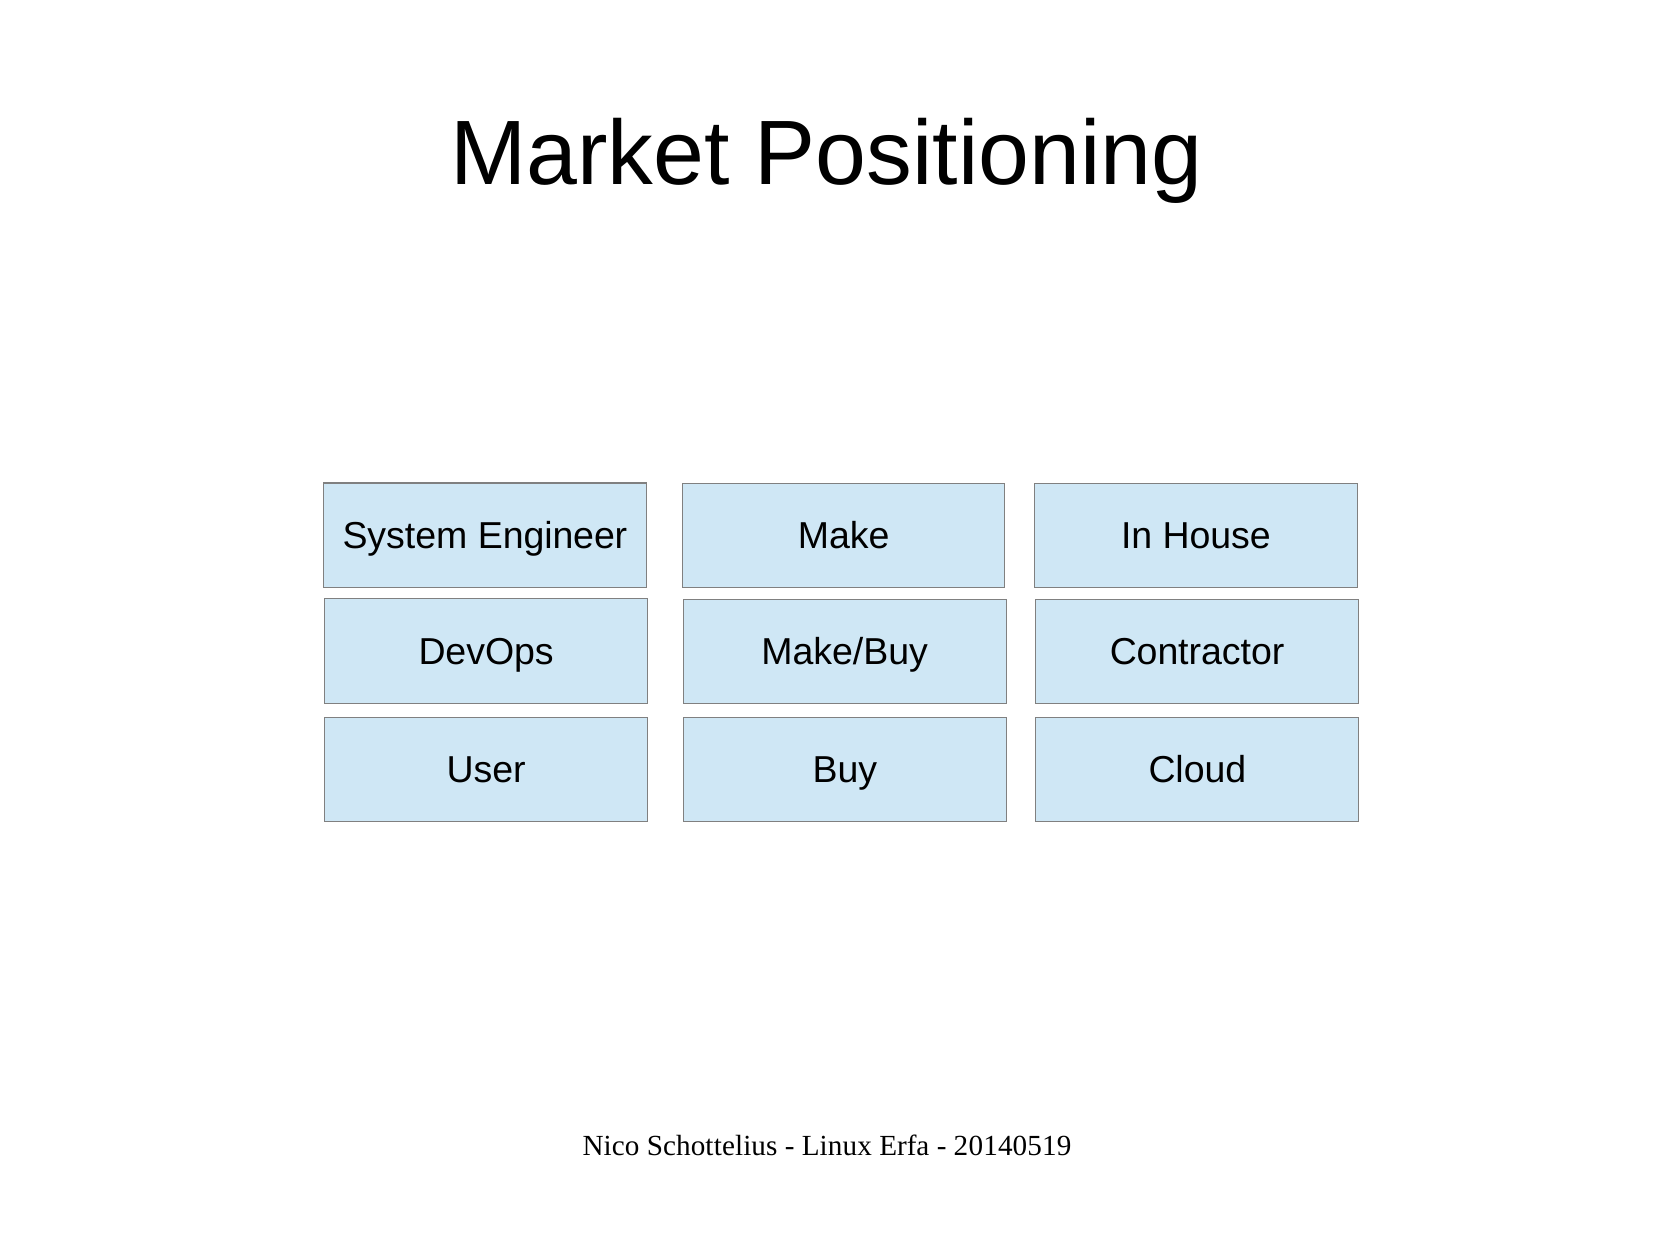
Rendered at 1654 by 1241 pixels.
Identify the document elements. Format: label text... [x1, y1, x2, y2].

text_box DevOps [324, 598, 648, 704]
text_box System Engineer [323, 483, 647, 588]
text_box User [324, 717, 648, 822]
text_box Make [682, 483, 1005, 588]
text_box Make/Buy [683, 599, 1007, 704]
text_box Buy [683, 717, 1007, 822]
text_box In House [1034, 483, 1358, 588]
title Market Positioning [82, 49, 1571, 257]
text_box Cloud [1035, 717, 1359, 822]
text_box Contractor [1035, 599, 1359, 704]
